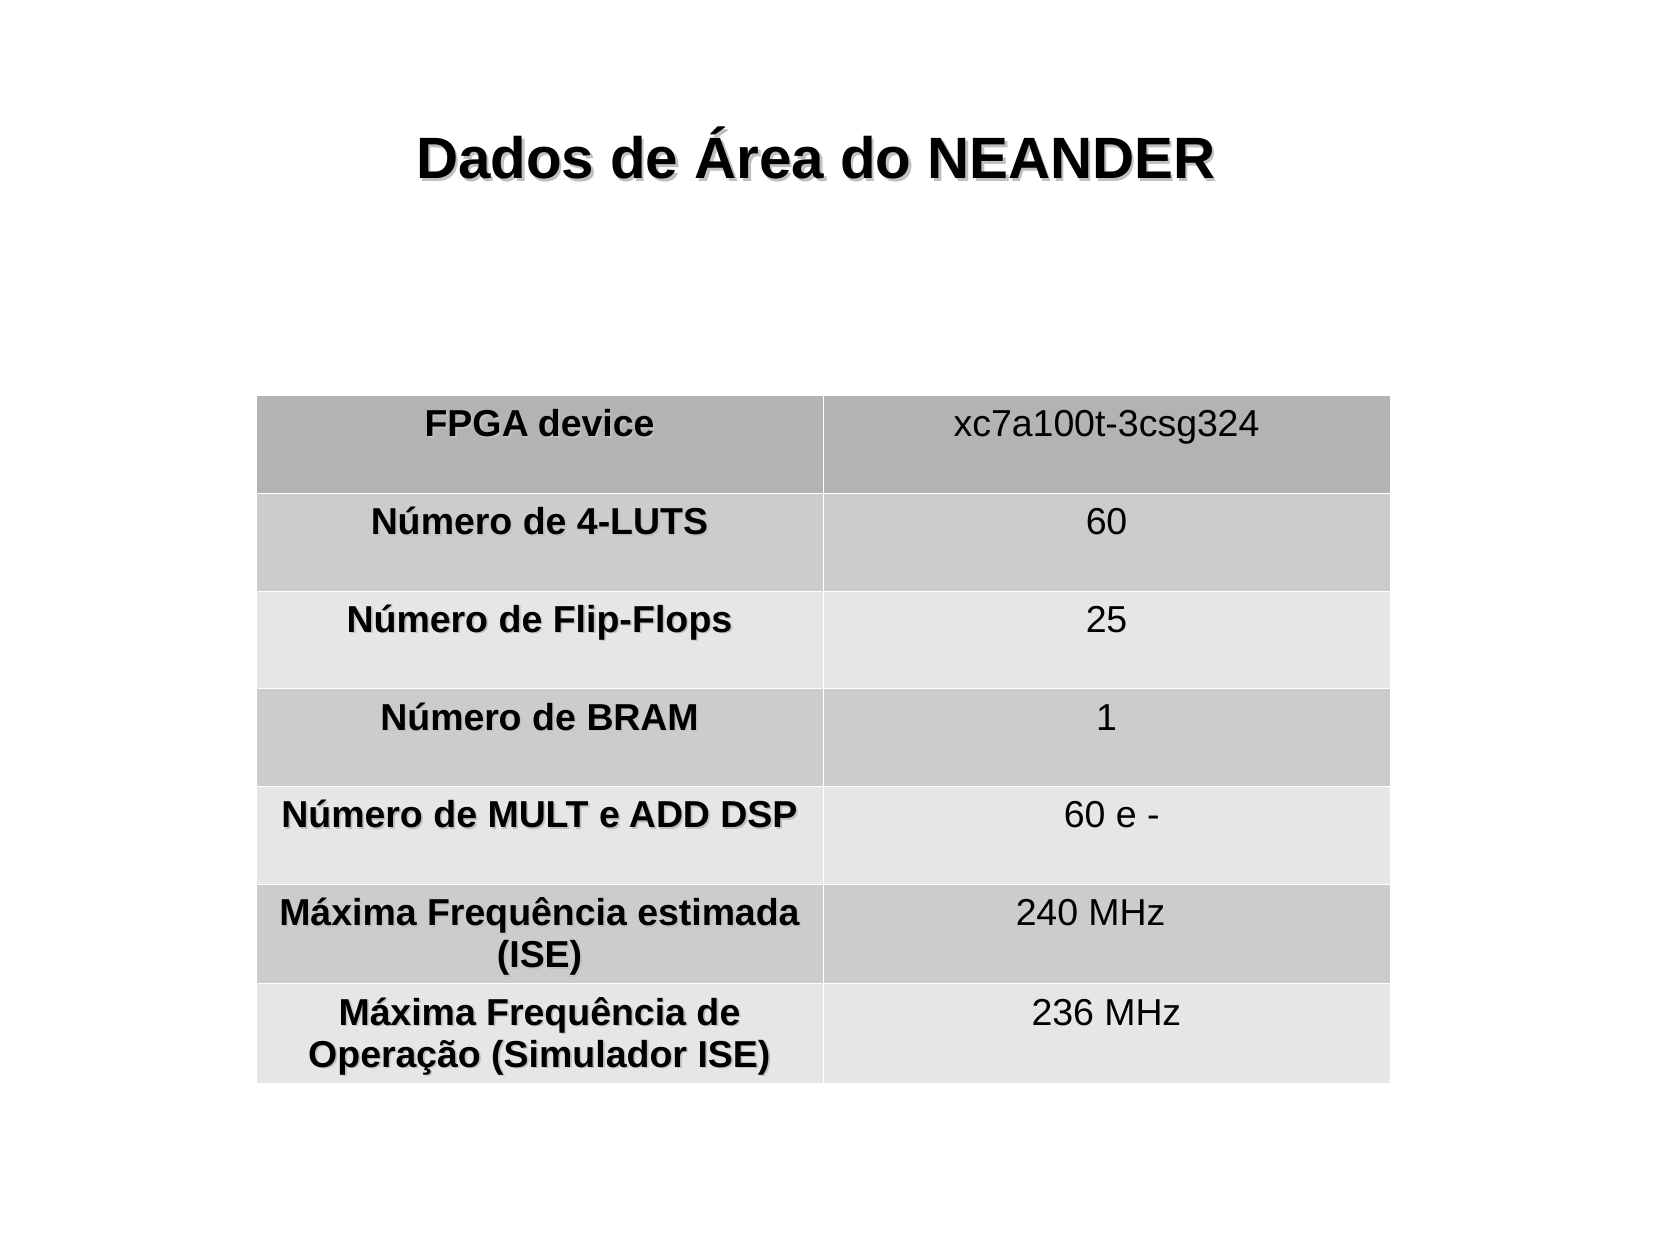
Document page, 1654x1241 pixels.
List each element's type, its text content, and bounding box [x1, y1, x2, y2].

table_cell 60 [824, 494, 1390, 591]
table_header xc7a100t-3csg324 [824, 396, 1390, 493]
table_cell 60 e - [824, 787, 1390, 884]
table_cell Número de BRAM [257, 689, 823, 786]
table_header FPGA device [257, 396, 823, 493]
table_cell 240 MHz [824, 885, 1390, 983]
table_cell Número de MULT e ADD DSP [257, 787, 823, 884]
table_cell Número de Flip-Flops [257, 592, 823, 688]
table_cell Máxima Frequência estimada (ISE) [257, 885, 823, 983]
table_cell Número de 4-LUTS [257, 494, 823, 591]
table_cell 236 MHz [824, 984, 1390, 1083]
text_box Dados de Área do NEANDER [401, 118, 1441, 200]
table_cell 25 [824, 592, 1390, 688]
table_cell 1 [824, 689, 1390, 786]
table_cell Máxima Frequência de Operação (Simulador ISE) [257, 984, 823, 1083]
